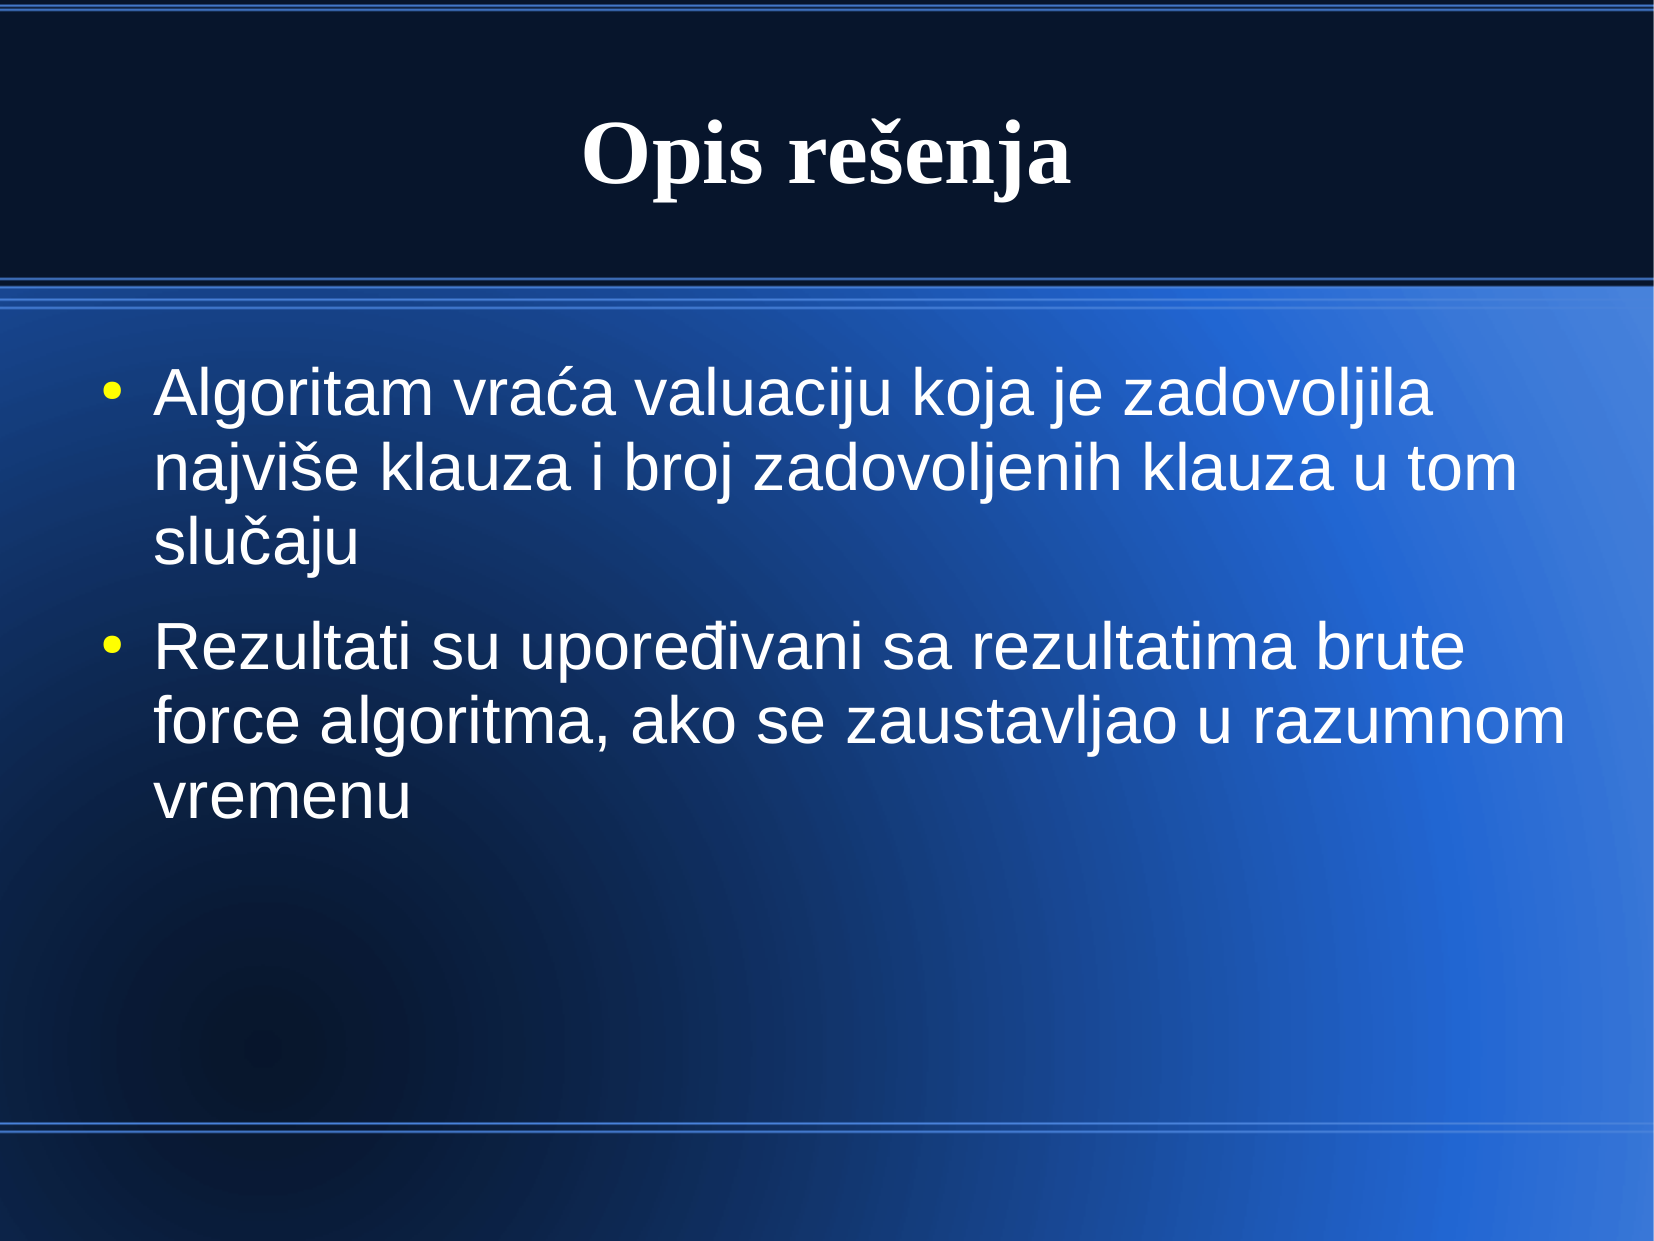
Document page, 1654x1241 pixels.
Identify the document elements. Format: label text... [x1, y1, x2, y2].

list Algoritam vraća valuaciju koja je zadovoljila najviše klauza i broj zadovoljenih klauza u tom slučaju Rezultati su upoređivani sa rezultatima brute force algoritma, ako se zaustavljao u razumnom vremenu [82, 355, 1571, 1058]
picture [0, 0, 1654, 1241]
title Opis rešenja [82, 49, 1571, 257]
